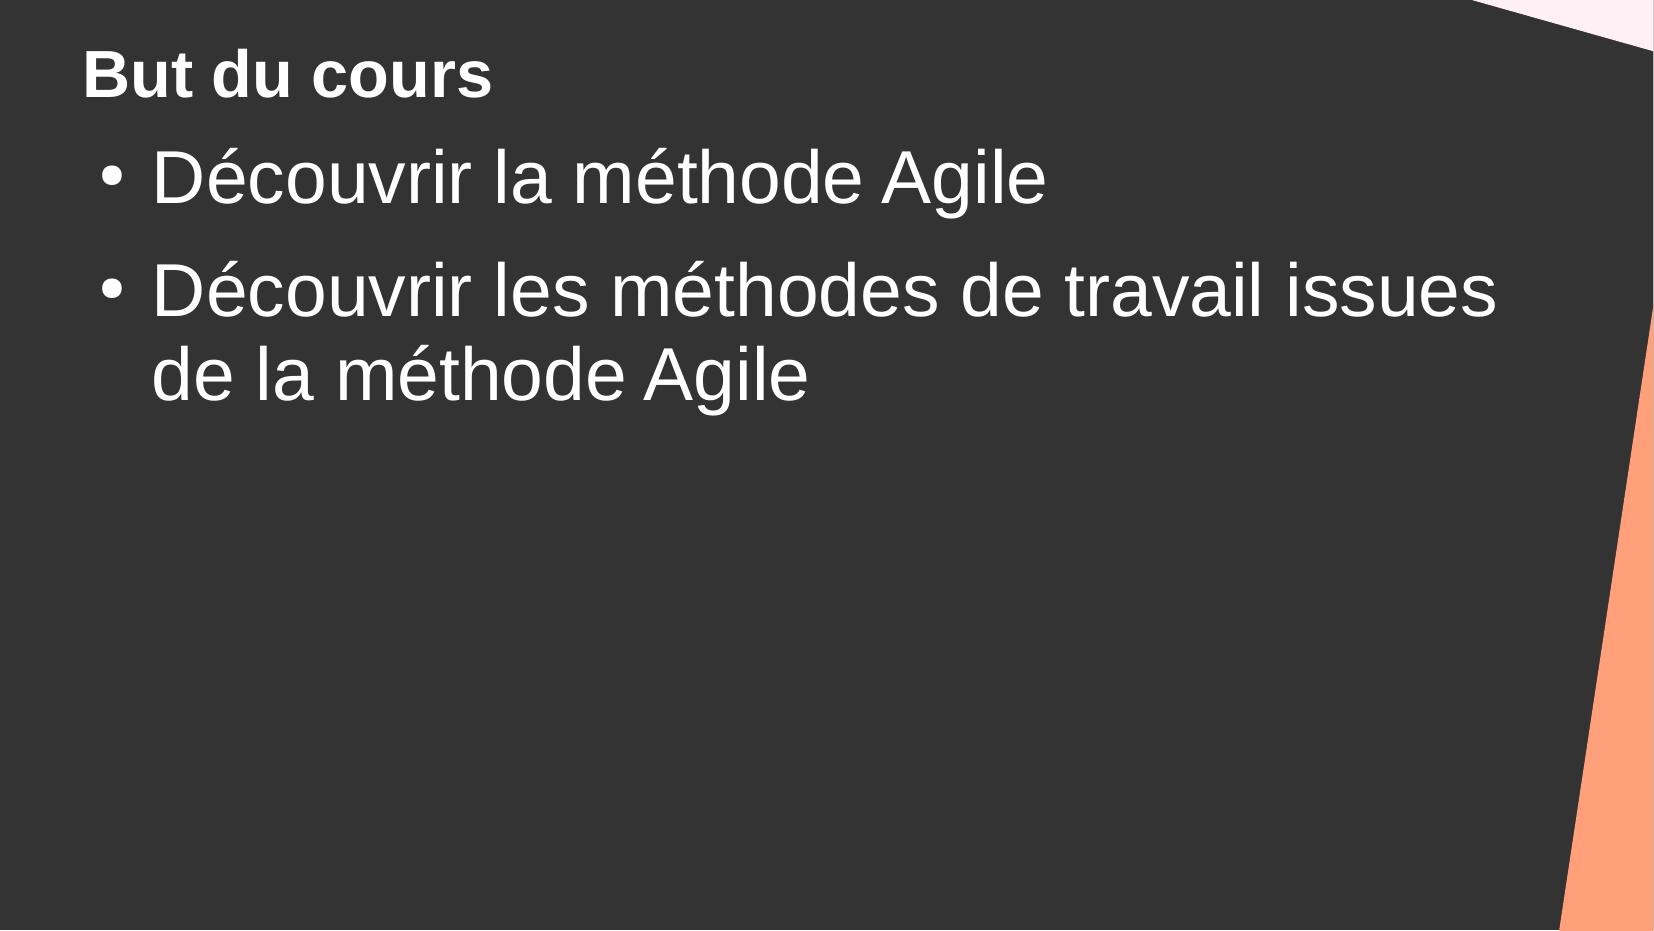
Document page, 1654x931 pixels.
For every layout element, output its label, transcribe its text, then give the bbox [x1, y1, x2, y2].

list Découvrir la méthode Agile Découvrir les méthodes de travail issues de la méthode Agile [80, 135, 1560, 762]
title But du cours [82, 37, 1571, 122]
text_box [1559, 301, 1654, 931]
text_box [1471, 0, 1654, 52]
